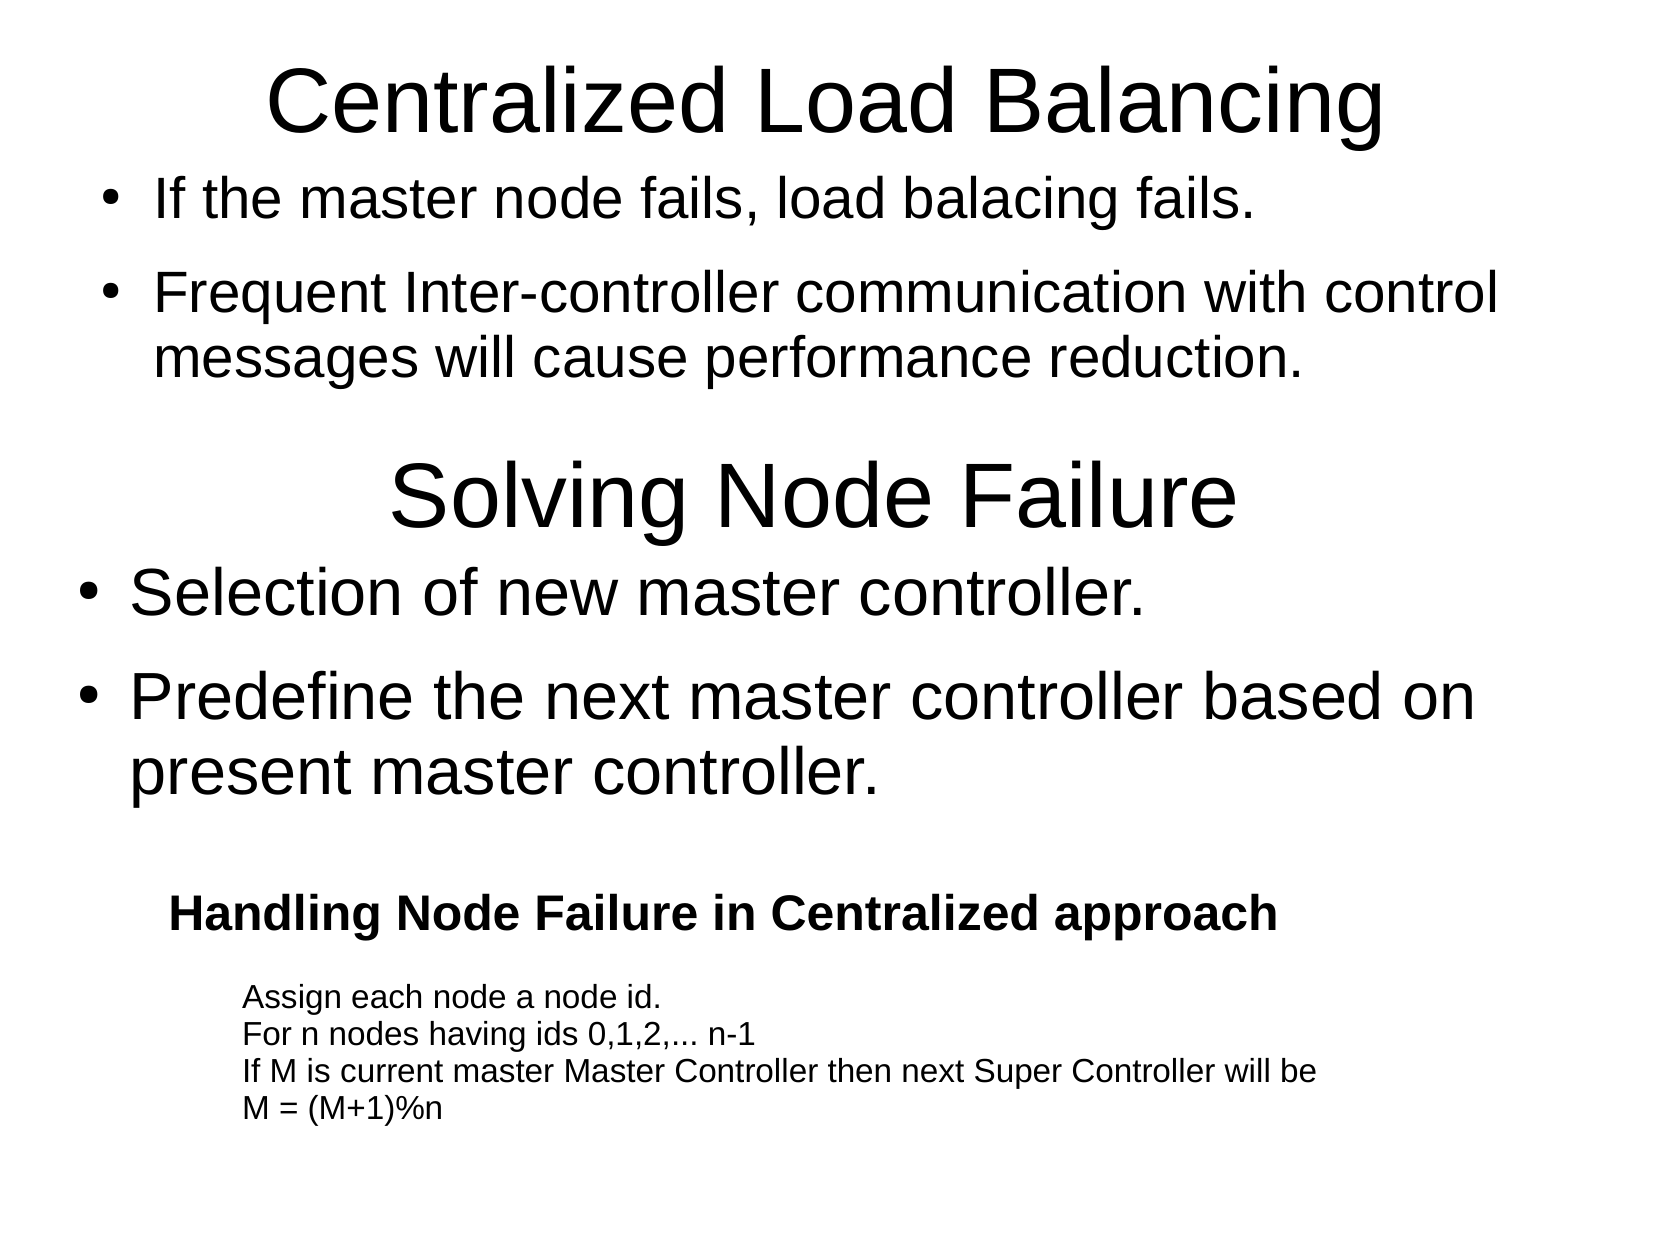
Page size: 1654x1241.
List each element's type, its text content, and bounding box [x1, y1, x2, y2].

title Solving Node Failure [70, 413, 1559, 579]
text_box Handling Node Failure in Centralized approach Assign each node a node id. For n nodes having ids 0,1,2,... n-1 If M is current master Master Controller then next Super Controller will be M = (M+1)%n [153, 878, 1430, 1134]
list If the master node fails, load balacing fails. Frequent Inter-controller communication with control messages will cause performance reduction. [82, 165, 1571, 502]
title Centralized Load Balancing [82, 0, 1571, 165]
list Selection of new master controller. Predefine the next master controller based on present master controller. [59, 555, 1548, 839]
